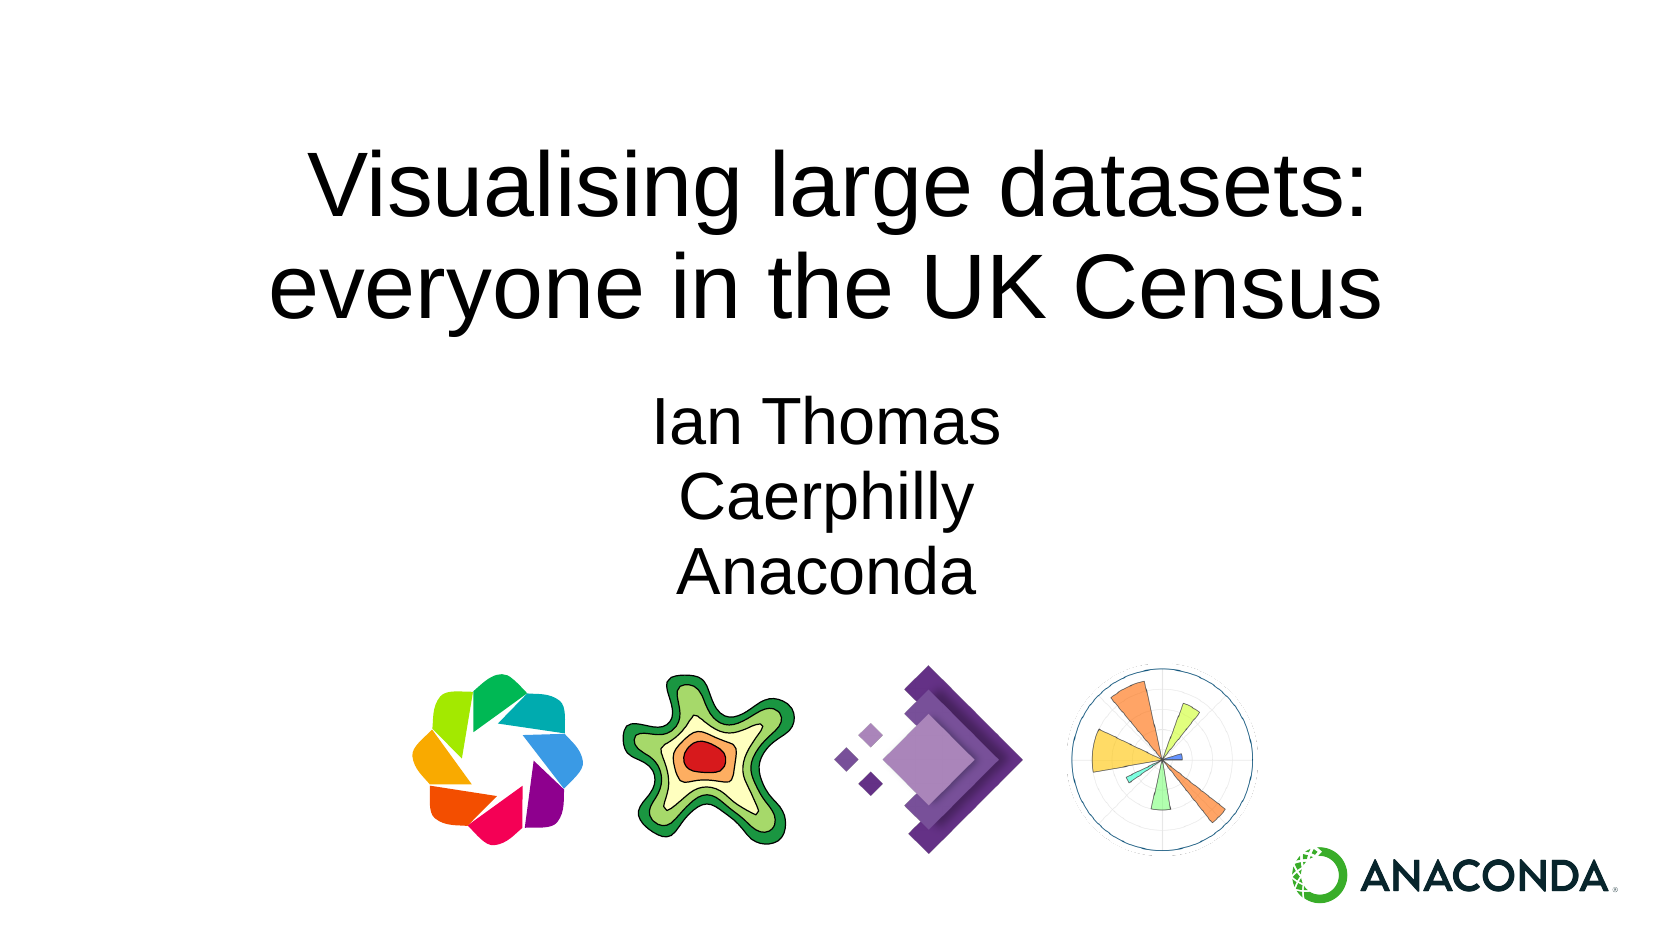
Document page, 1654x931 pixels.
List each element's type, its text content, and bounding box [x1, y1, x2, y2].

title Visualising large datasets: everyone in the UK Census [82, 133, 1571, 347]
picture [1287, 842, 1624, 908]
picture [1066, 663, 1258, 856]
picture [621, 672, 797, 848]
picture [408, 672, 584, 848]
picture [834, 665, 1023, 854]
subtitle Ian Thomas Caerphilly Anaconda [82, 347, 1571, 647]
